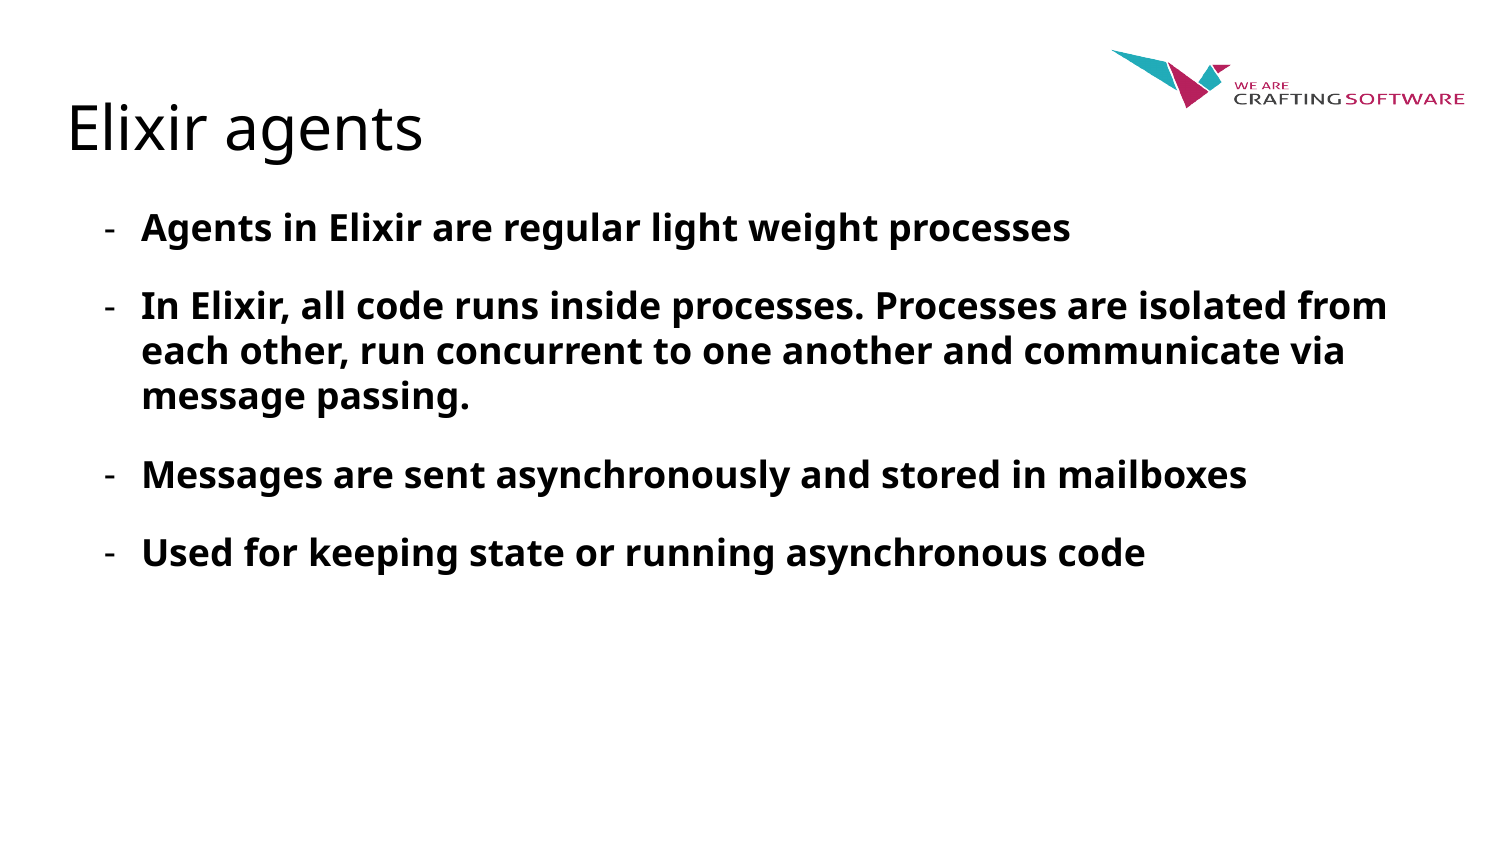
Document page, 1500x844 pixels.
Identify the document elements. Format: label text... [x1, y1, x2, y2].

title Elixir agents [51, 72, 1449, 167]
picture [1094, 0, 1481, 163]
list Agents in Elixir are regular light weight processes In Elixir, all code runs inside processes. Processes are isolated from each other, run concurrent to one another and communicate via message passing. Messages are sent asynchronously and stored in mailboxes Used for keeping state or running asynchronous code [51, 189, 1449, 750]
